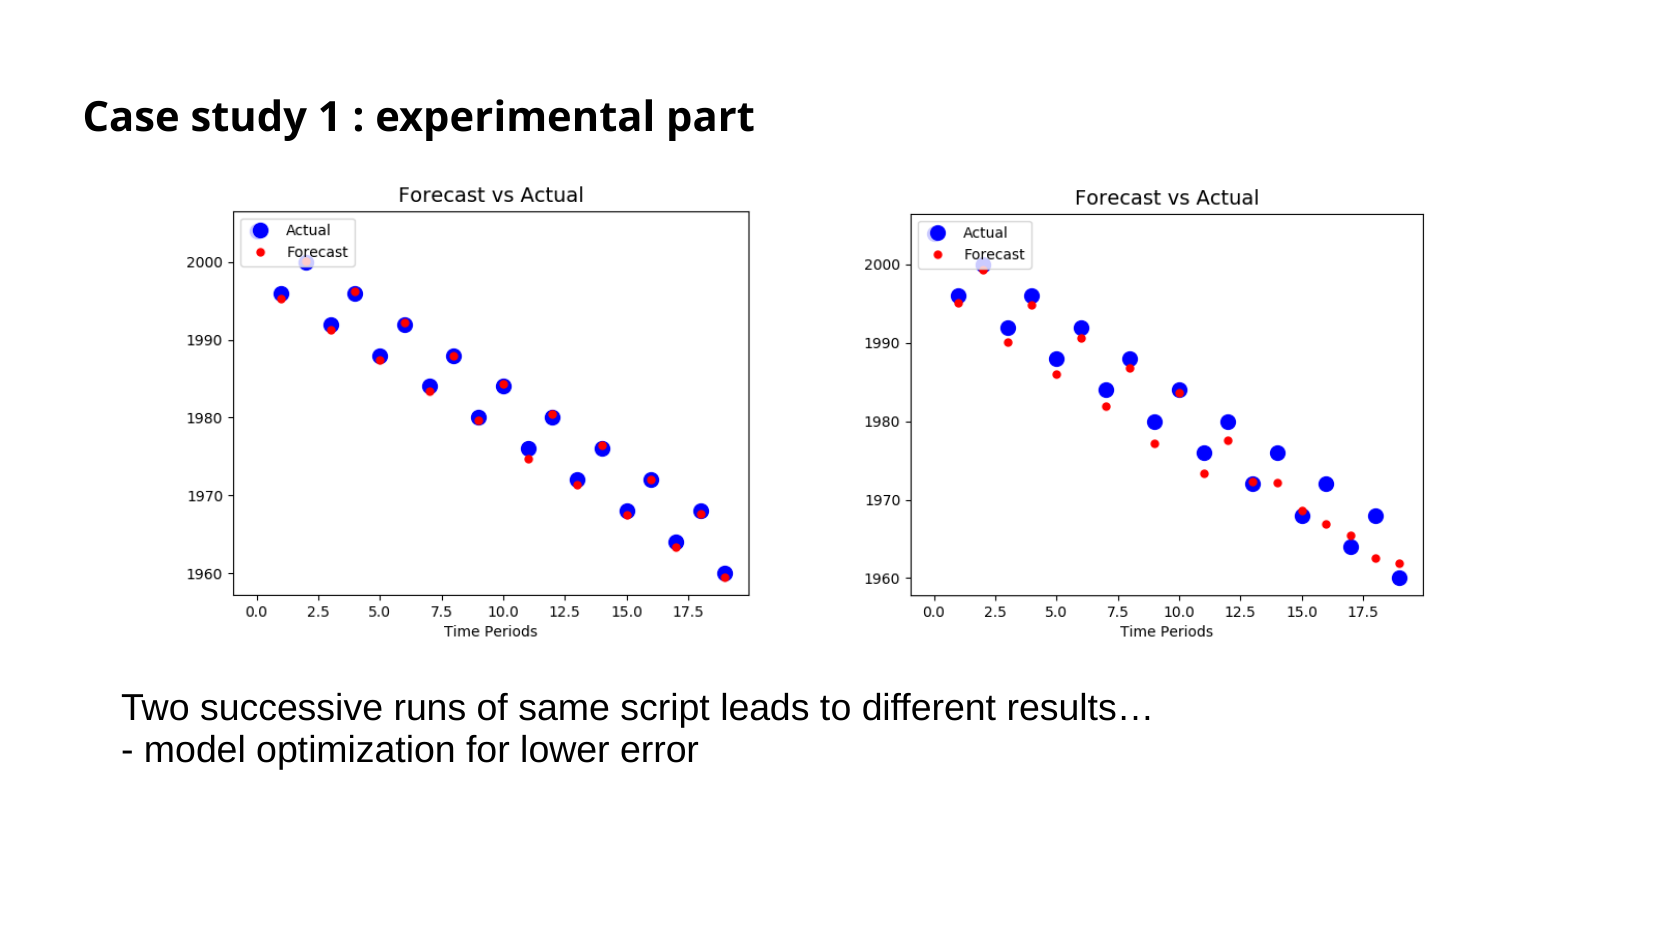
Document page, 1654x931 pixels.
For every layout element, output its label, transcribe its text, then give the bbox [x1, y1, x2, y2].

picture [150, 151, 815, 650]
picture [828, 154, 1489, 650]
text_box Two successive runs of same script leads to different results… - model optimization for lower error [106, 679, 1630, 863]
title Case study 1 : experimental part [82, 37, 1571, 193]
